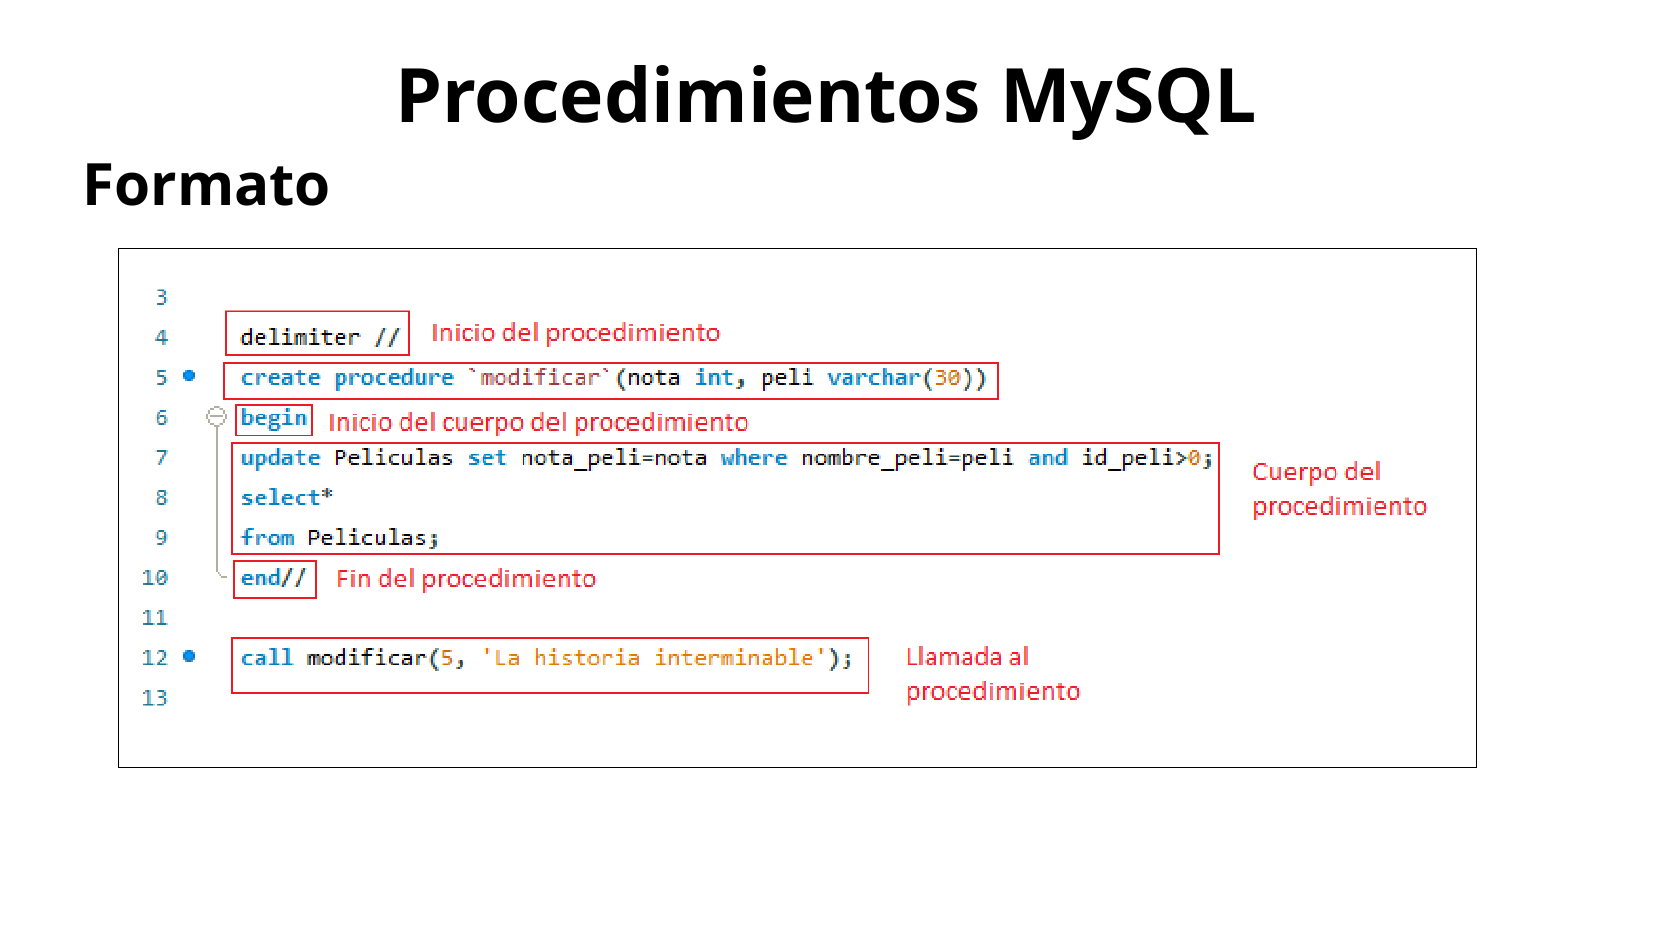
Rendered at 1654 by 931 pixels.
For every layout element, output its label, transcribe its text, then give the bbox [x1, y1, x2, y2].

picture [118, 248, 1477, 768]
list Formato [82, 147, 1571, 857]
title Procedimientos MySQL [82, 37, 1571, 147]
